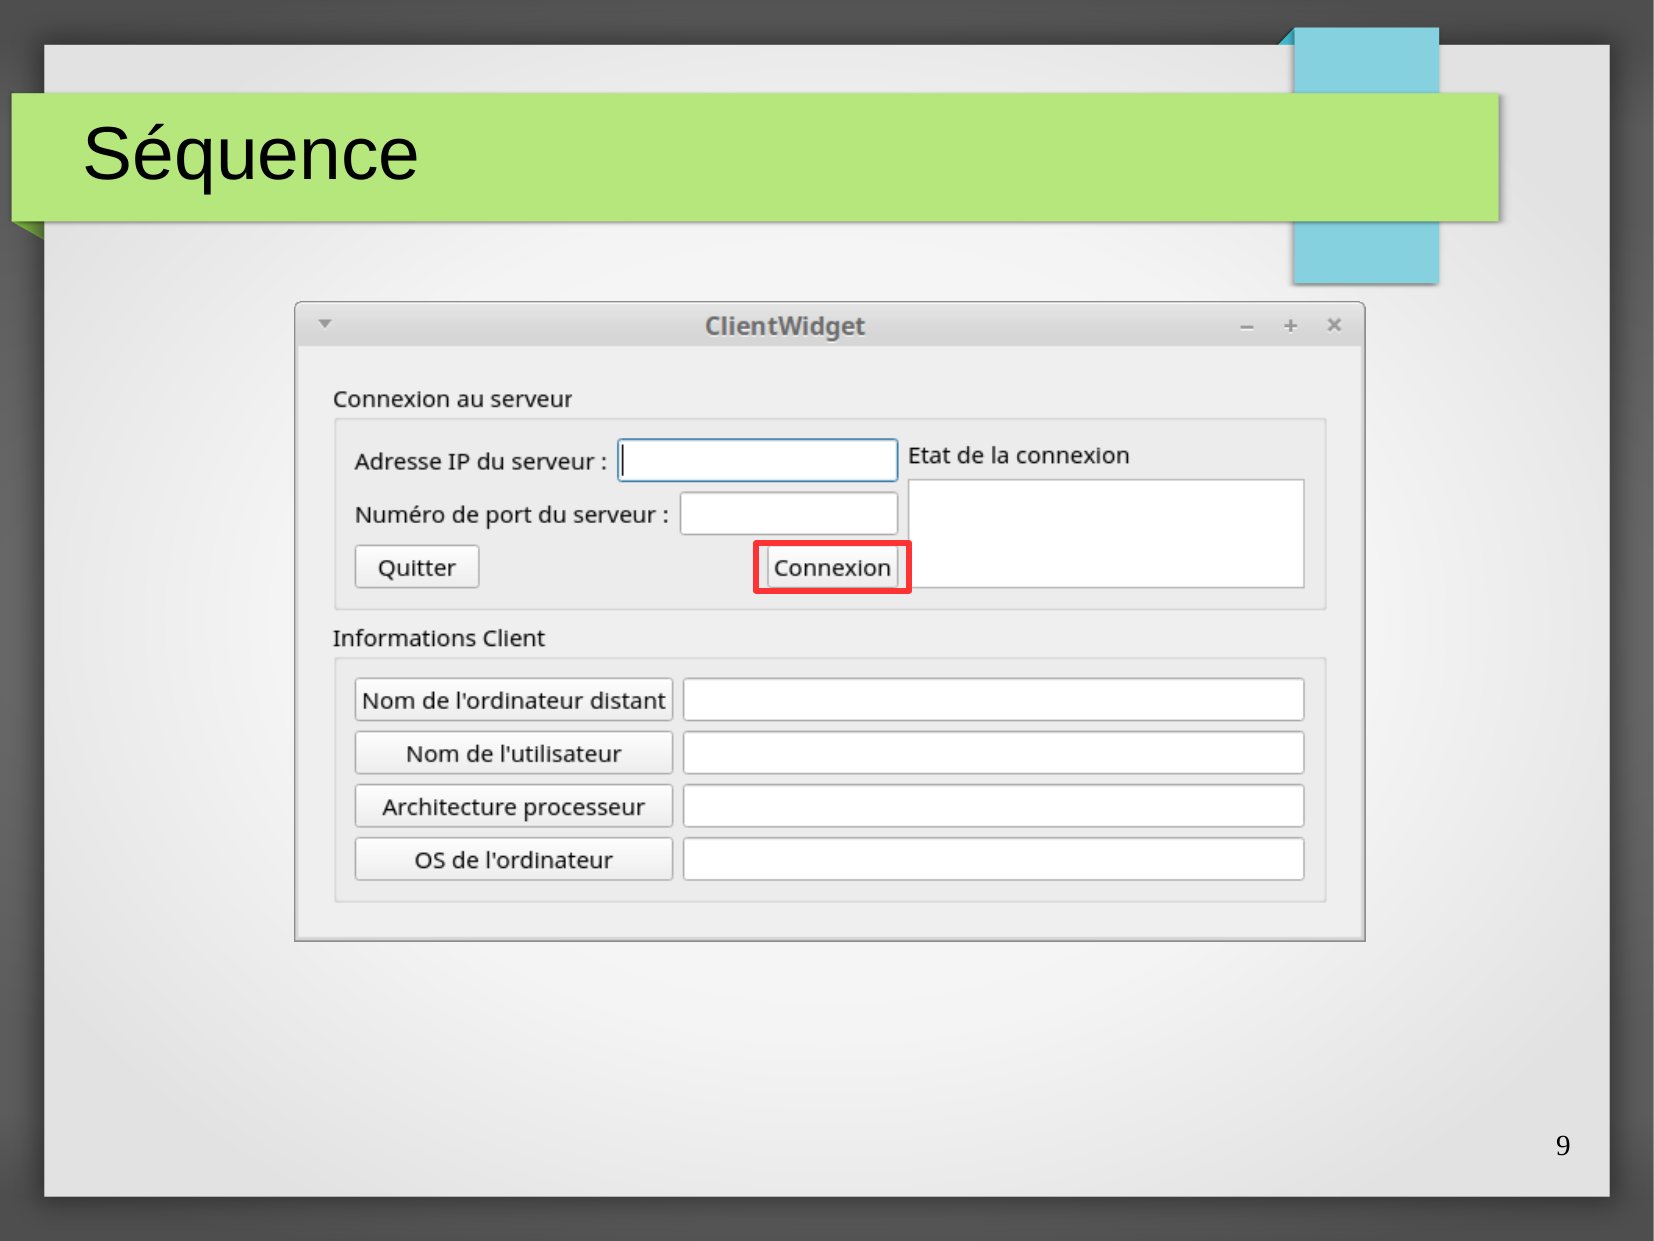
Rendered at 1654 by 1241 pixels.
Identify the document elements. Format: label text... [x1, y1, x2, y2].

picture [0, 0, 1654, 1241]
title Séquence [82, 94, 1264, 213]
